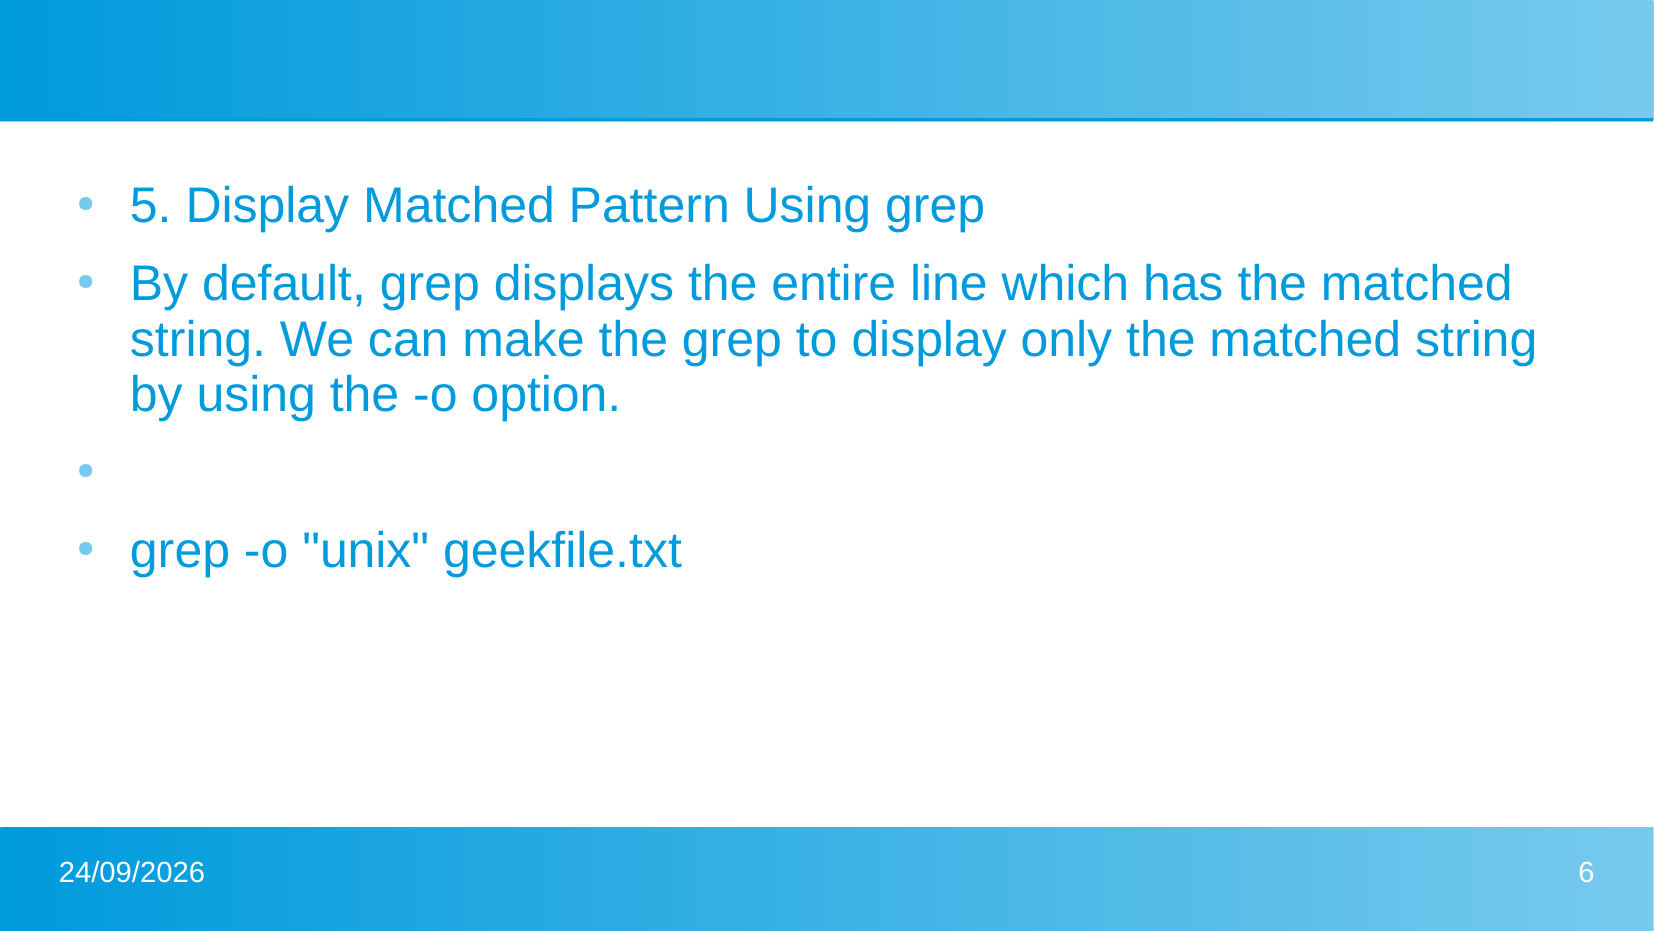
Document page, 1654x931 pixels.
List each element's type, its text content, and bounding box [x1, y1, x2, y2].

list 5. Display Matched Pattern Using grep By default, grep displays the entire line which has the matched string. We can make the grep to display only the matched string by using the -o option. grep -o "unix" geekfile.txt [59, 177, 1595, 768]
